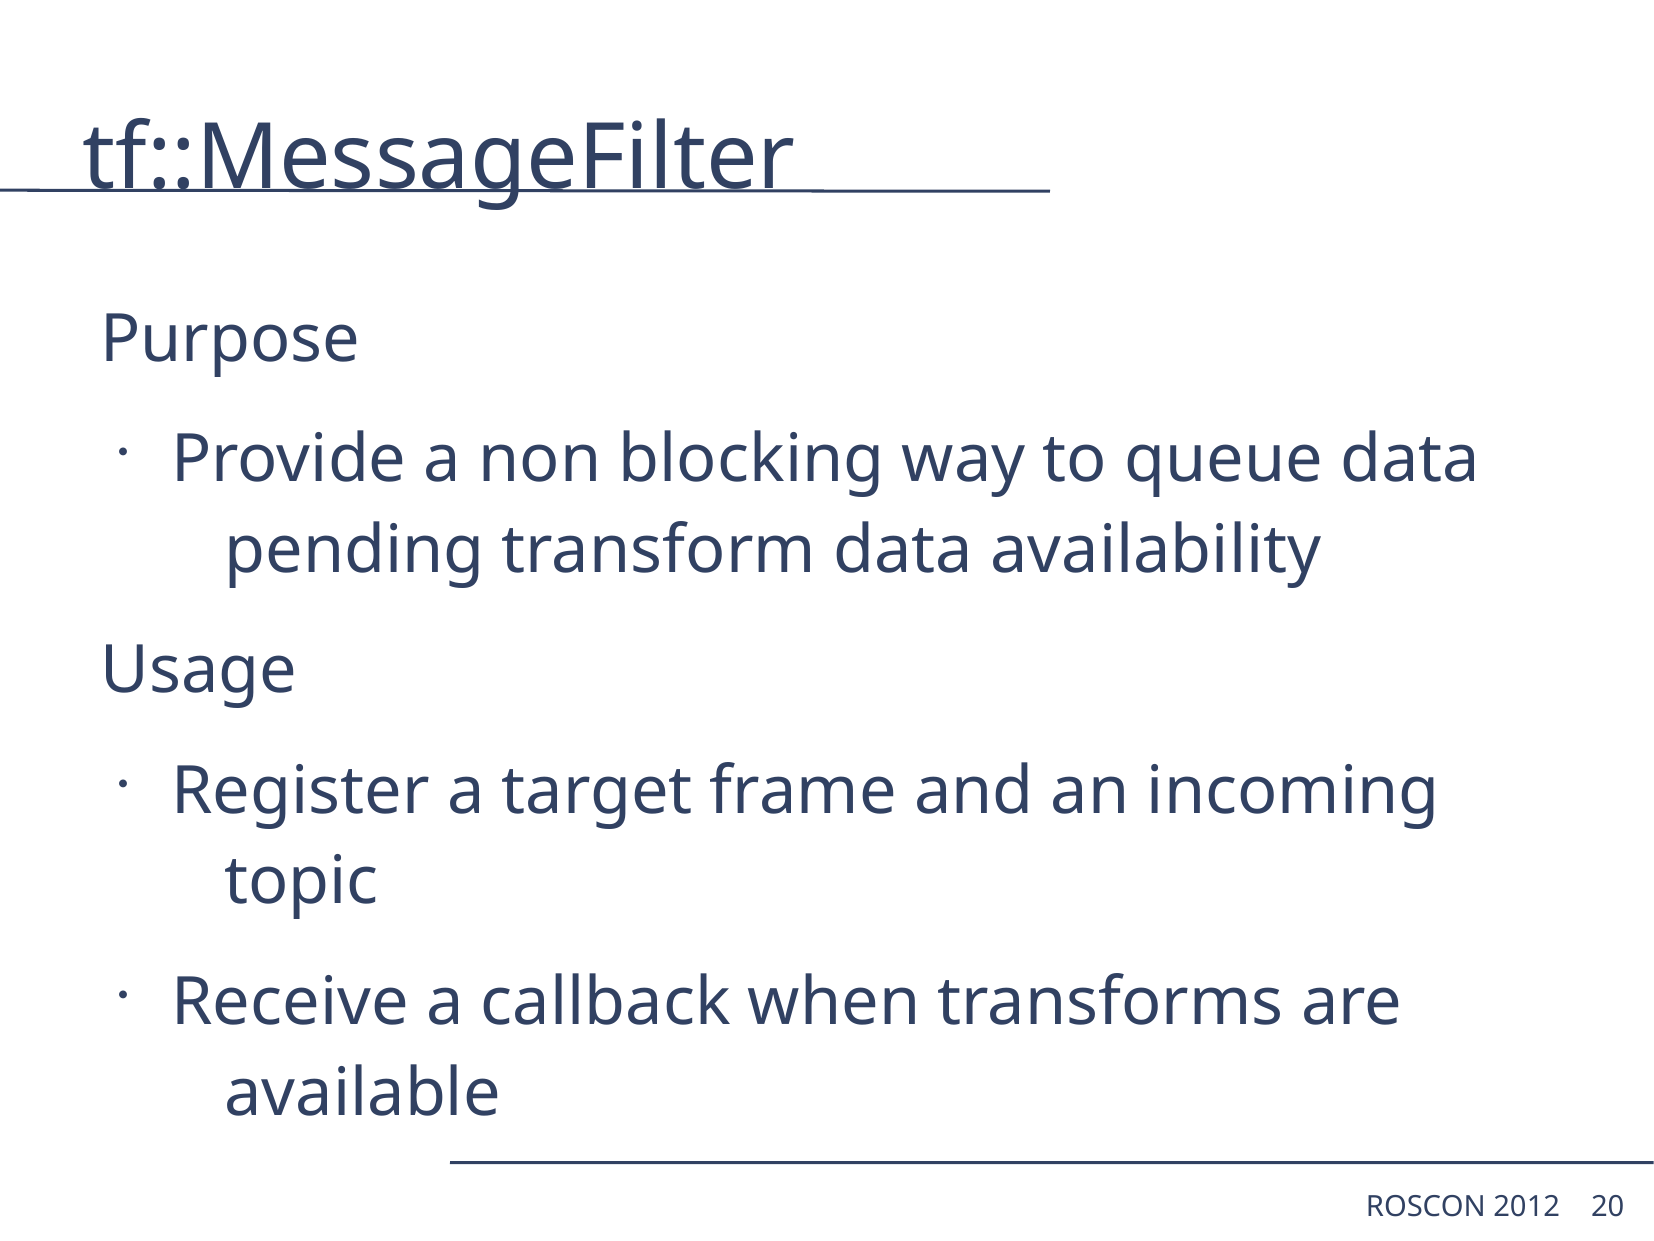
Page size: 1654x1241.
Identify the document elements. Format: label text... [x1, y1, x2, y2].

title tf::MessageFilter [82, 49, 1571, 257]
list Purpose Provide a non blocking way to queue data pending transform data availability Usage Register a target frame and an incoming topic Receive a callback when transforms are available [82, 290, 1571, 1109]
